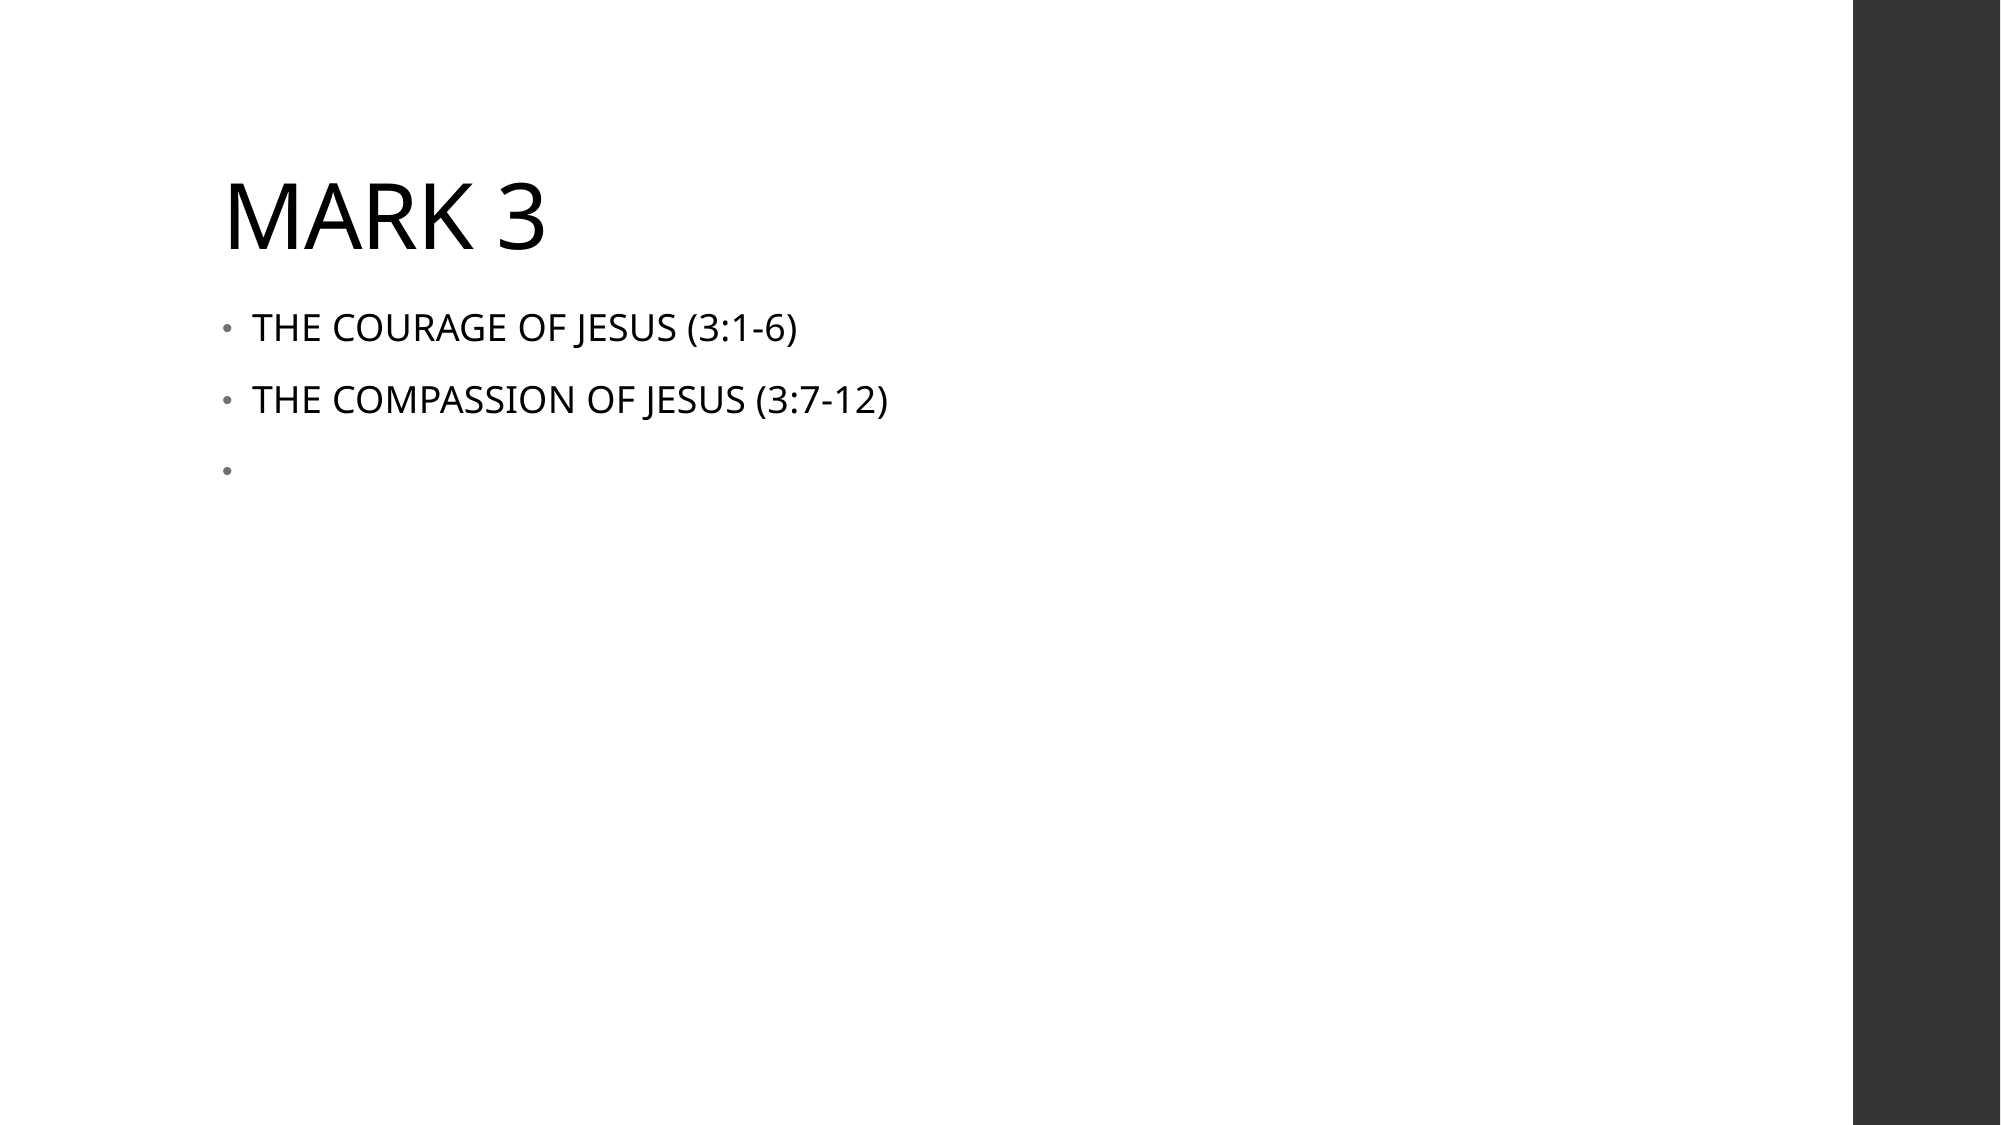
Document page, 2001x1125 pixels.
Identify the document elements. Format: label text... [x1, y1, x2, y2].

list THE COURAGE OF JESUS (3:1-6) THE COMPASSION OF JESUS (3:7-12) [206, 299, 1617, 1014]
title MARK 3 [206, 60, 1797, 278]
